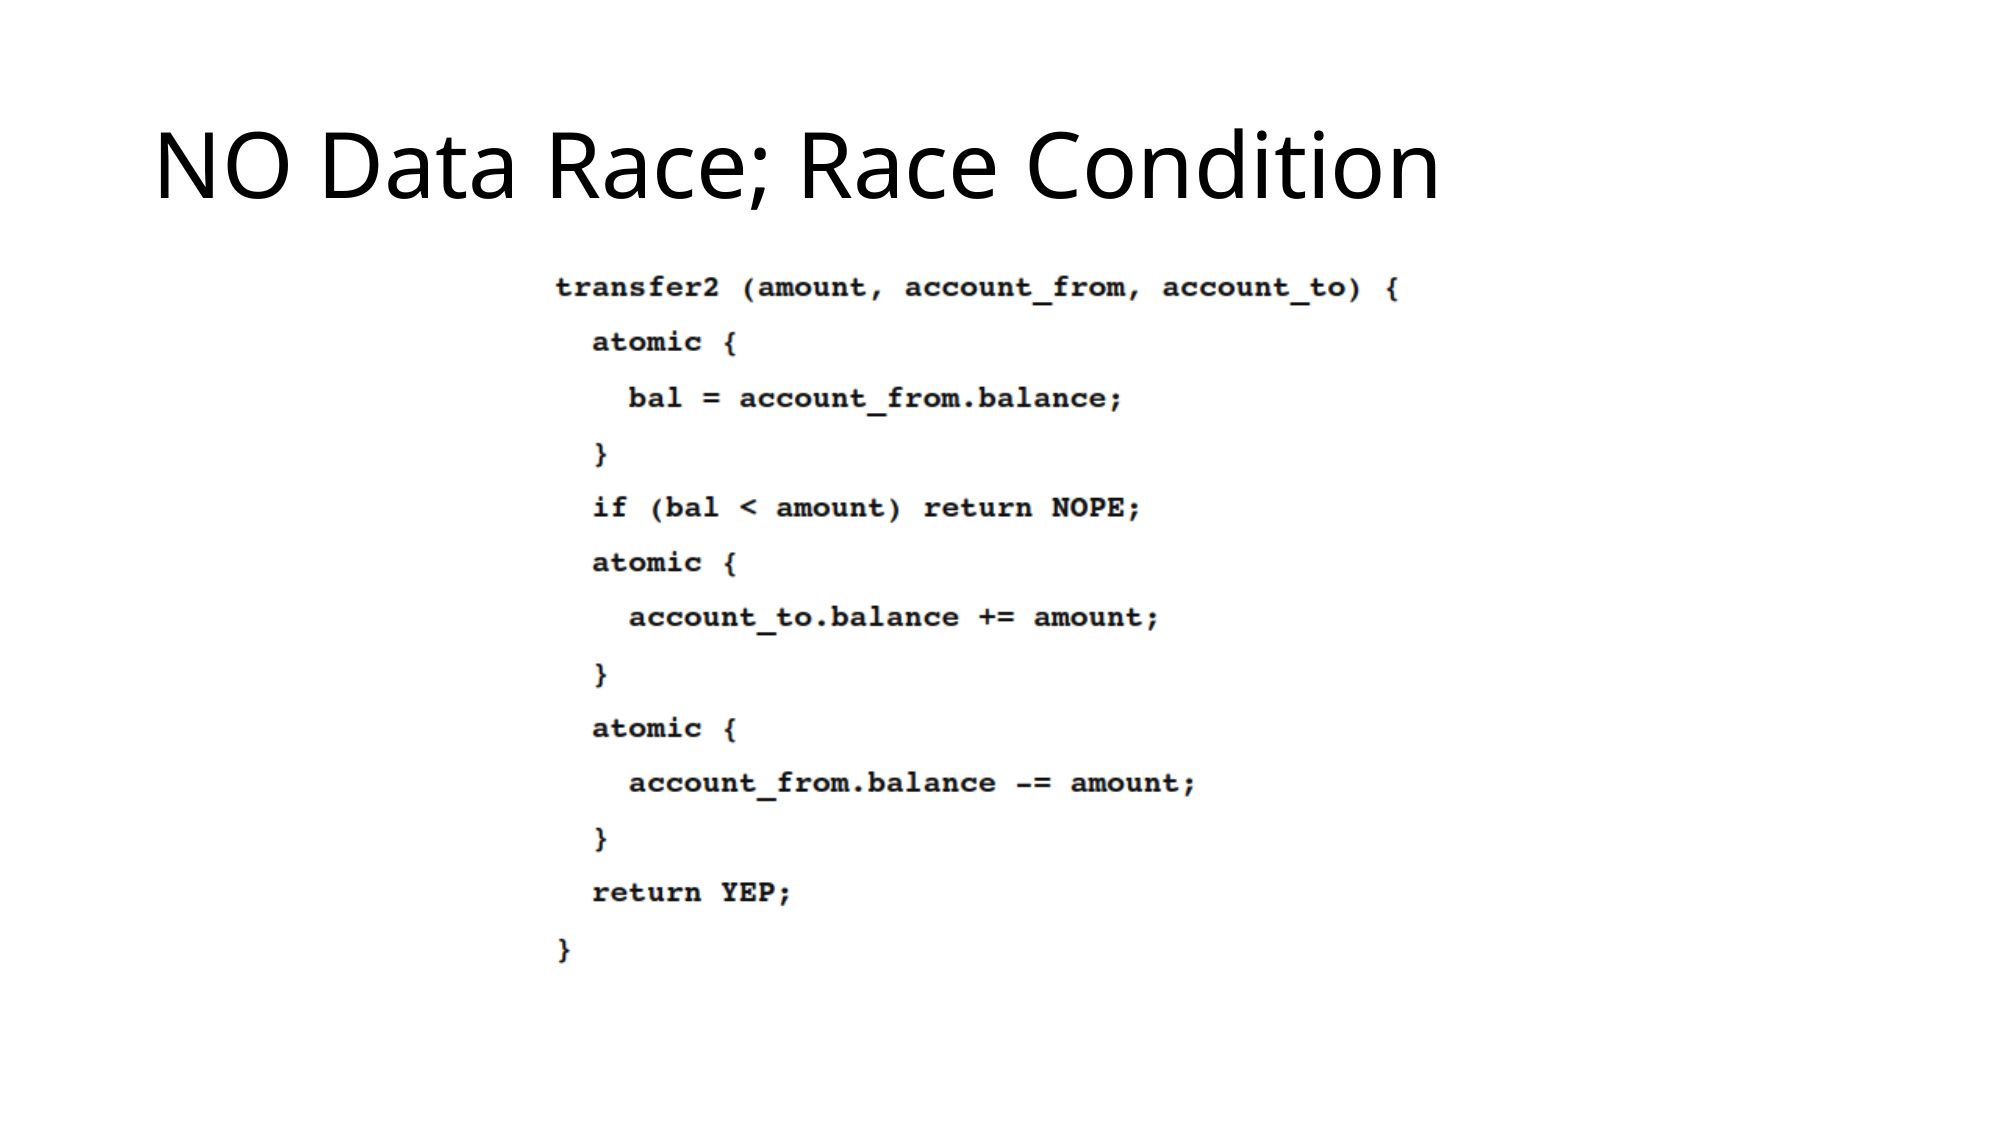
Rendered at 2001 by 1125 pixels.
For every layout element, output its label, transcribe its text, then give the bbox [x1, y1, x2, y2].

picture [550, 265, 1463, 976]
title NO Data Race; Race Condition [137, 59, 1863, 278]
